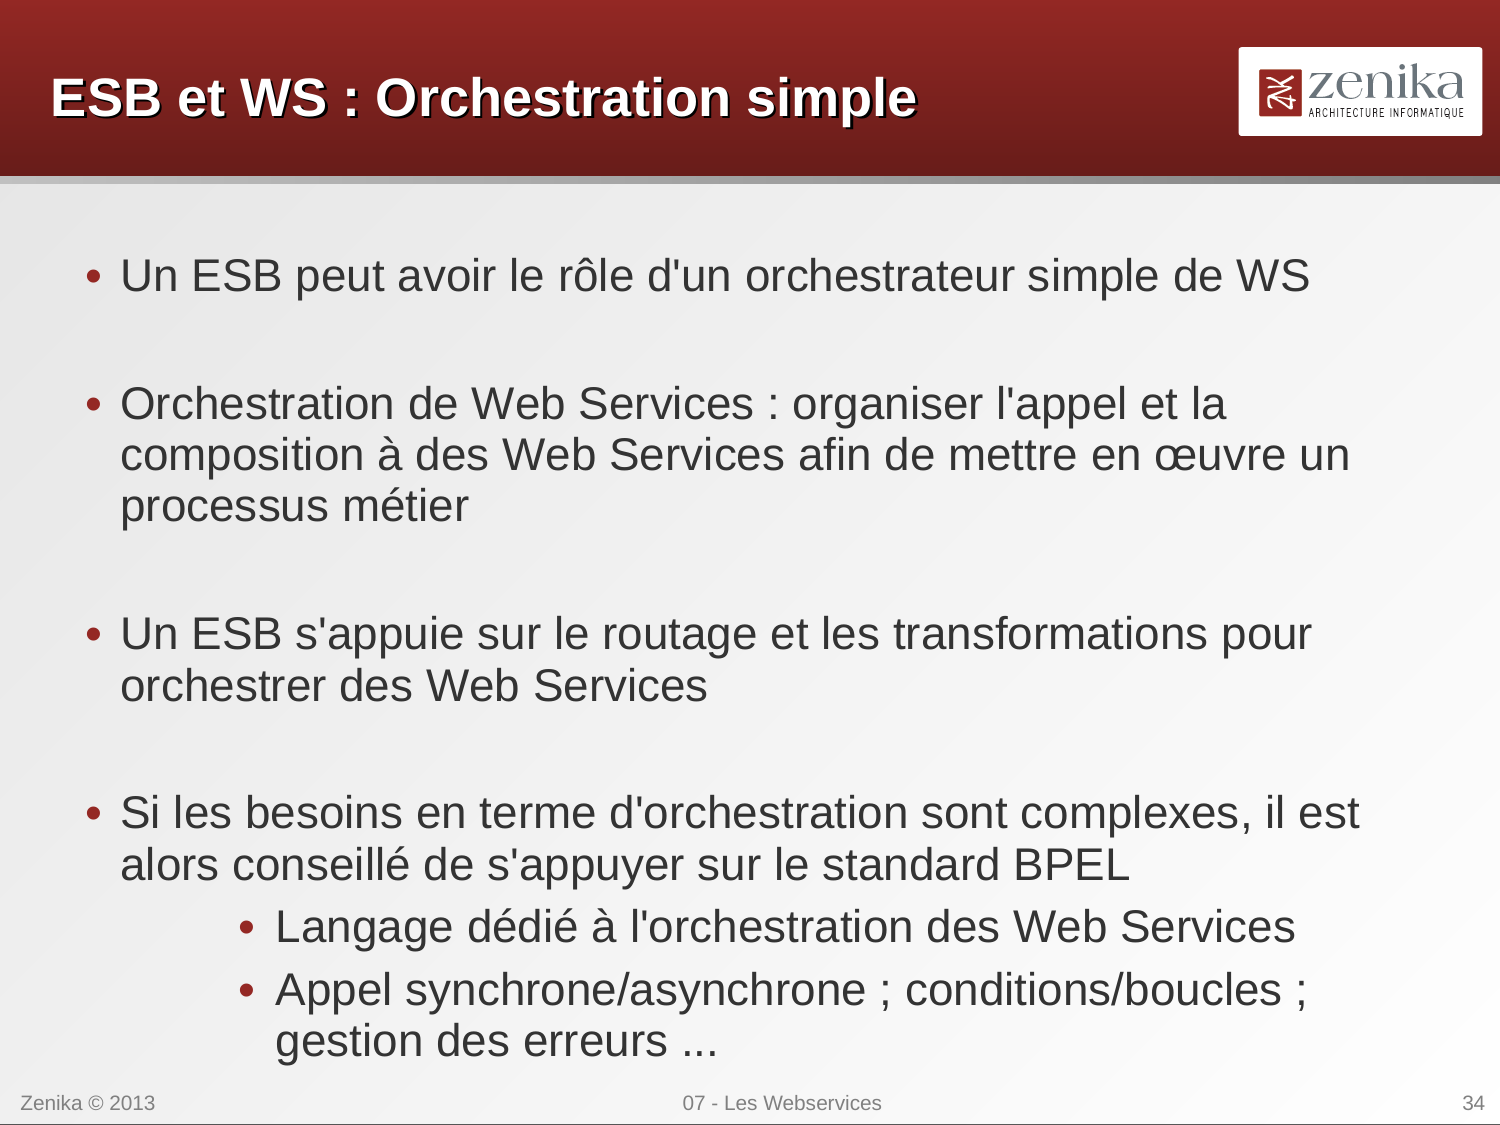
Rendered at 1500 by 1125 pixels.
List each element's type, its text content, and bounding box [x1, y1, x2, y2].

title ESB et WS : Orchestration simple [50, 15, 1206, 180]
list Un ESB peut avoir le rôle d'un orchestrateur simple de WS Orchestration de Web Services : organiser l'appel et la composition à des Web Services afin de mettre en œuvre un processus métier Un ESB s'appuie sur le routage et les transformations pour orchestrer des Web Services Si les besoins en terme d'orchestration sont complexes, il est alors conseillé de s'appuyer sur le standard BPEL Langage dédié à l'orchestration des Web Services Appel synchrone/asynchrone ; conditions/boucles ; gestion des erreurs ... [50, 249, 1435, 1067]
picture [1257, 58, 1464, 125]
